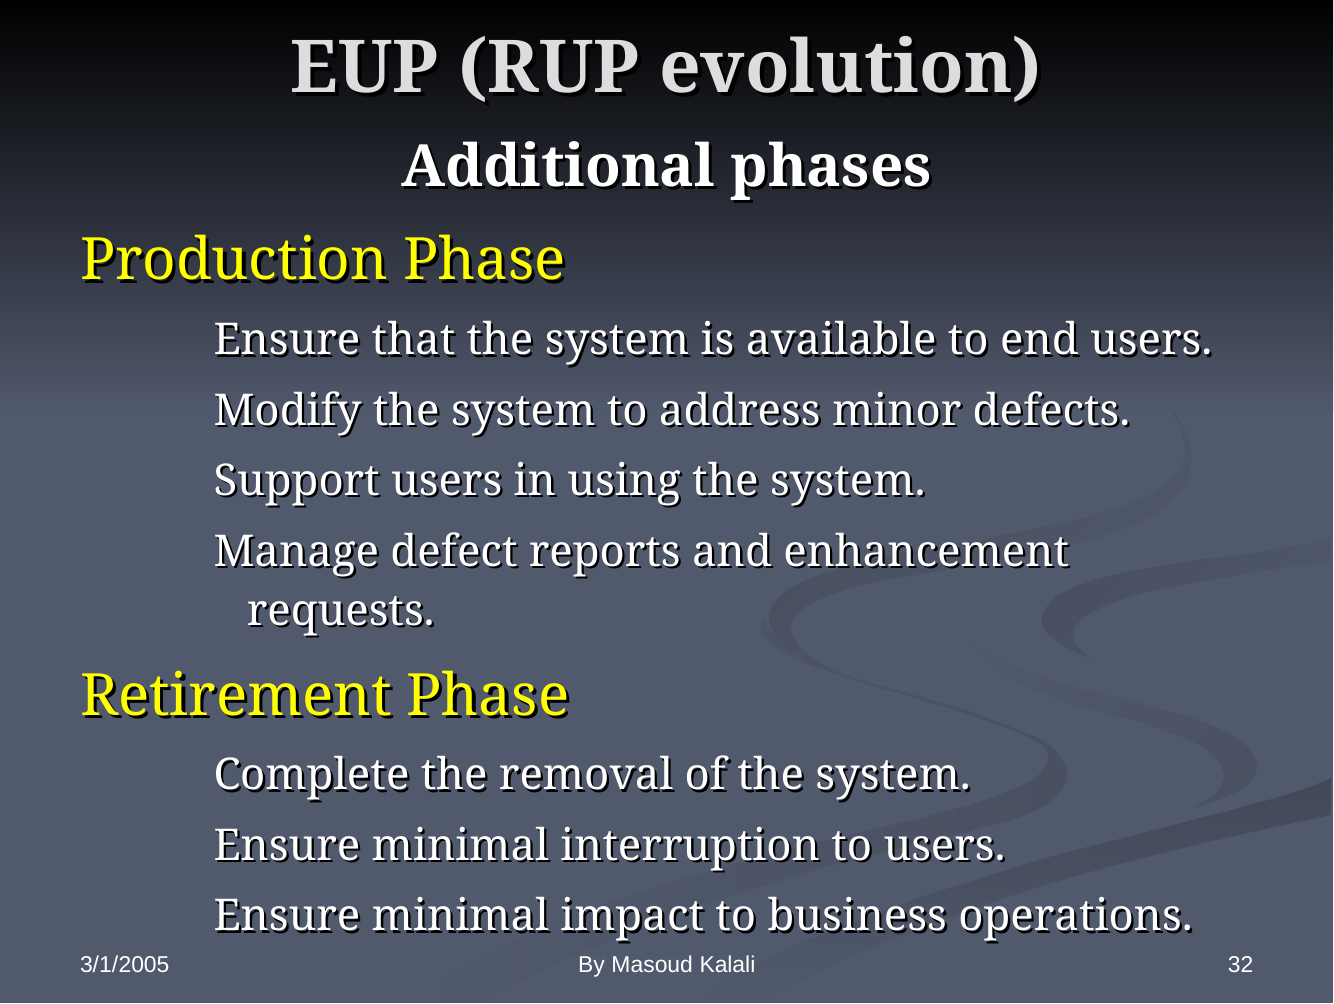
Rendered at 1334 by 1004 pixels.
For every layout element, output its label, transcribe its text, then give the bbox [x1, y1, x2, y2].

title EUP (RUP evolution) [66, 13, 1267, 115]
list Additional phases Production Phase Ensure that the system is available to end users. Modify the system to address minor defects. Support users in using the system. Manage defect reports and enhancement requests. Retirement Phase Complete the removal of the system. Ensure minimal interruption to users. Ensure minimal impact to business operations. [66, 117, 1267, 899]
